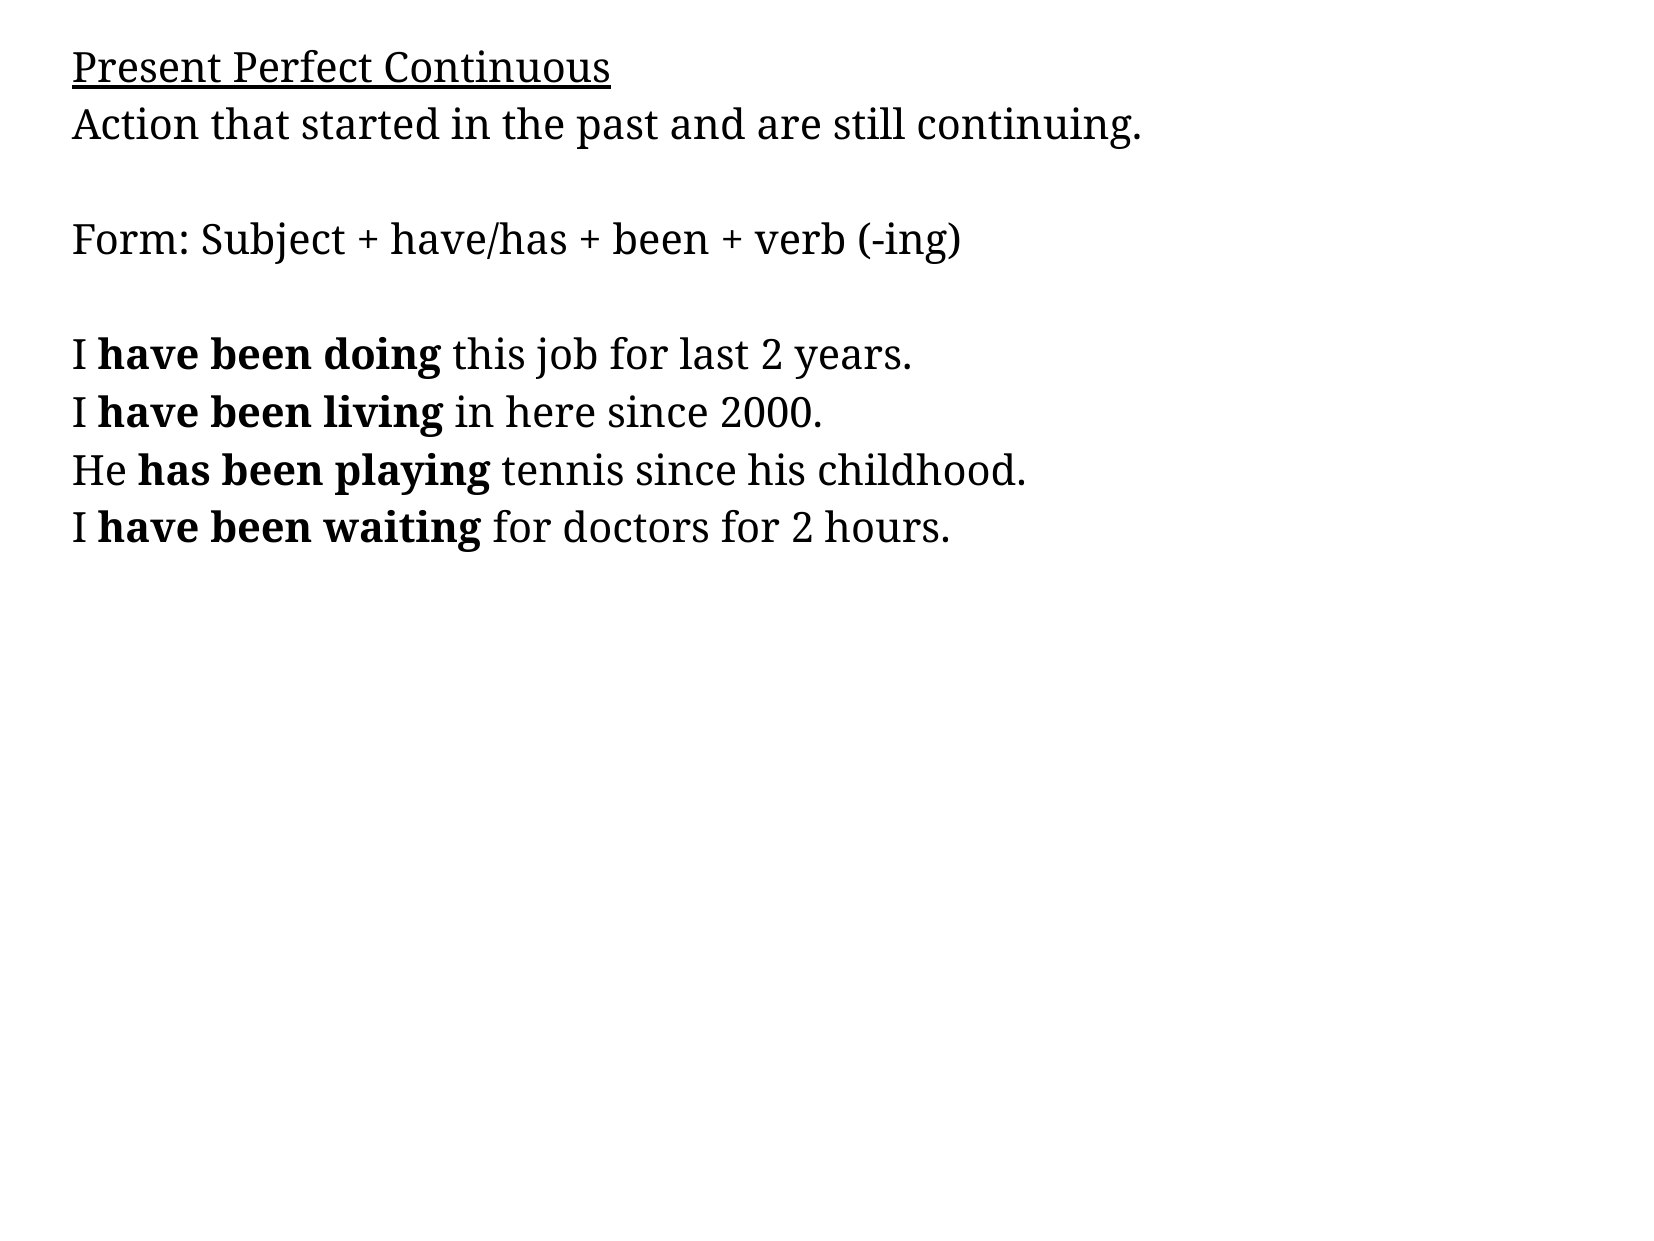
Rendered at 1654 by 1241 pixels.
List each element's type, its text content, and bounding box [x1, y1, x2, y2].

text_box Present Perfect Continuous Action that started in the past and are still continuing. Form: Subject + have/has + been + verb (-ing) I have been doing this job for last 2 years. I have been living in here since 2000. He has been playing tennis since his childhood. I have been waiting for doctors for 2 hours. [71, 31, 1560, 1140]
